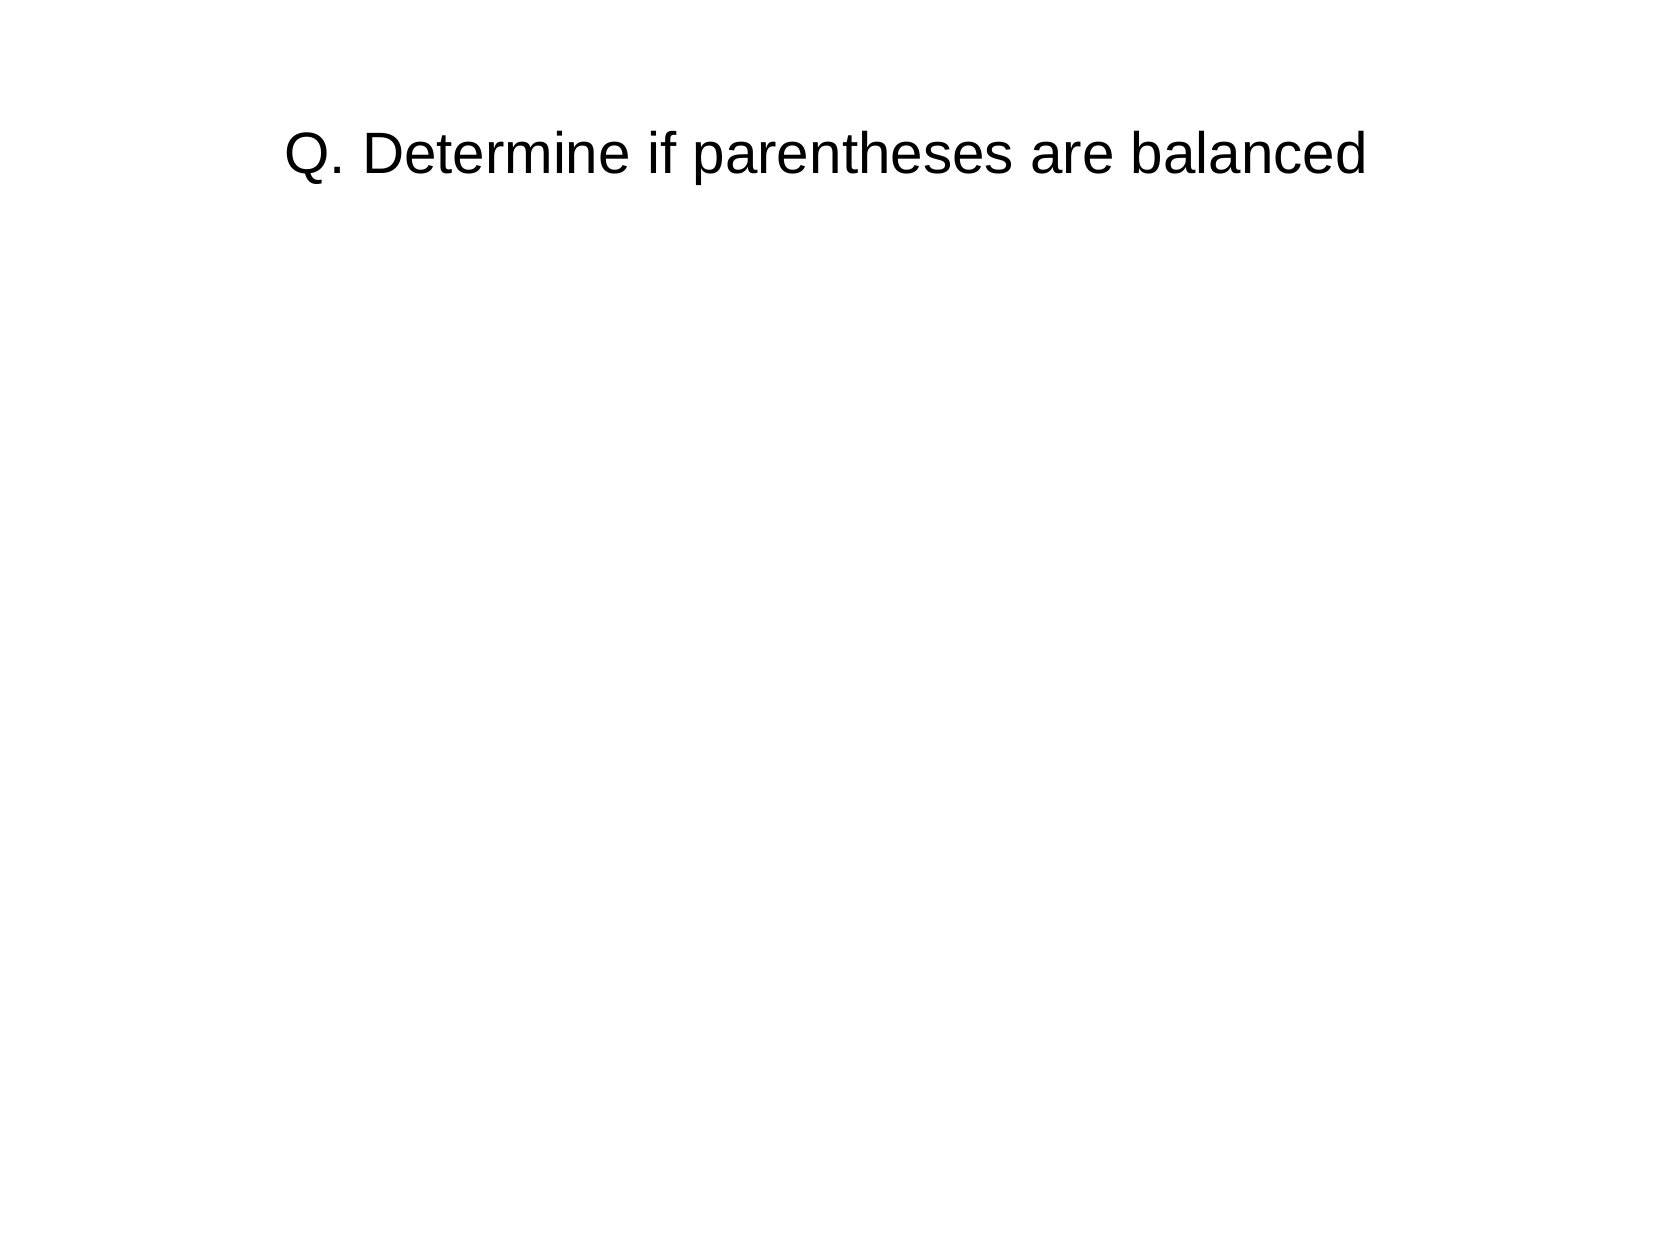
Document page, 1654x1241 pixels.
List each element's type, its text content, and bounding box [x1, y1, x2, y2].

title Q. Determine if parentheses are balanced [82, 49, 1571, 257]
